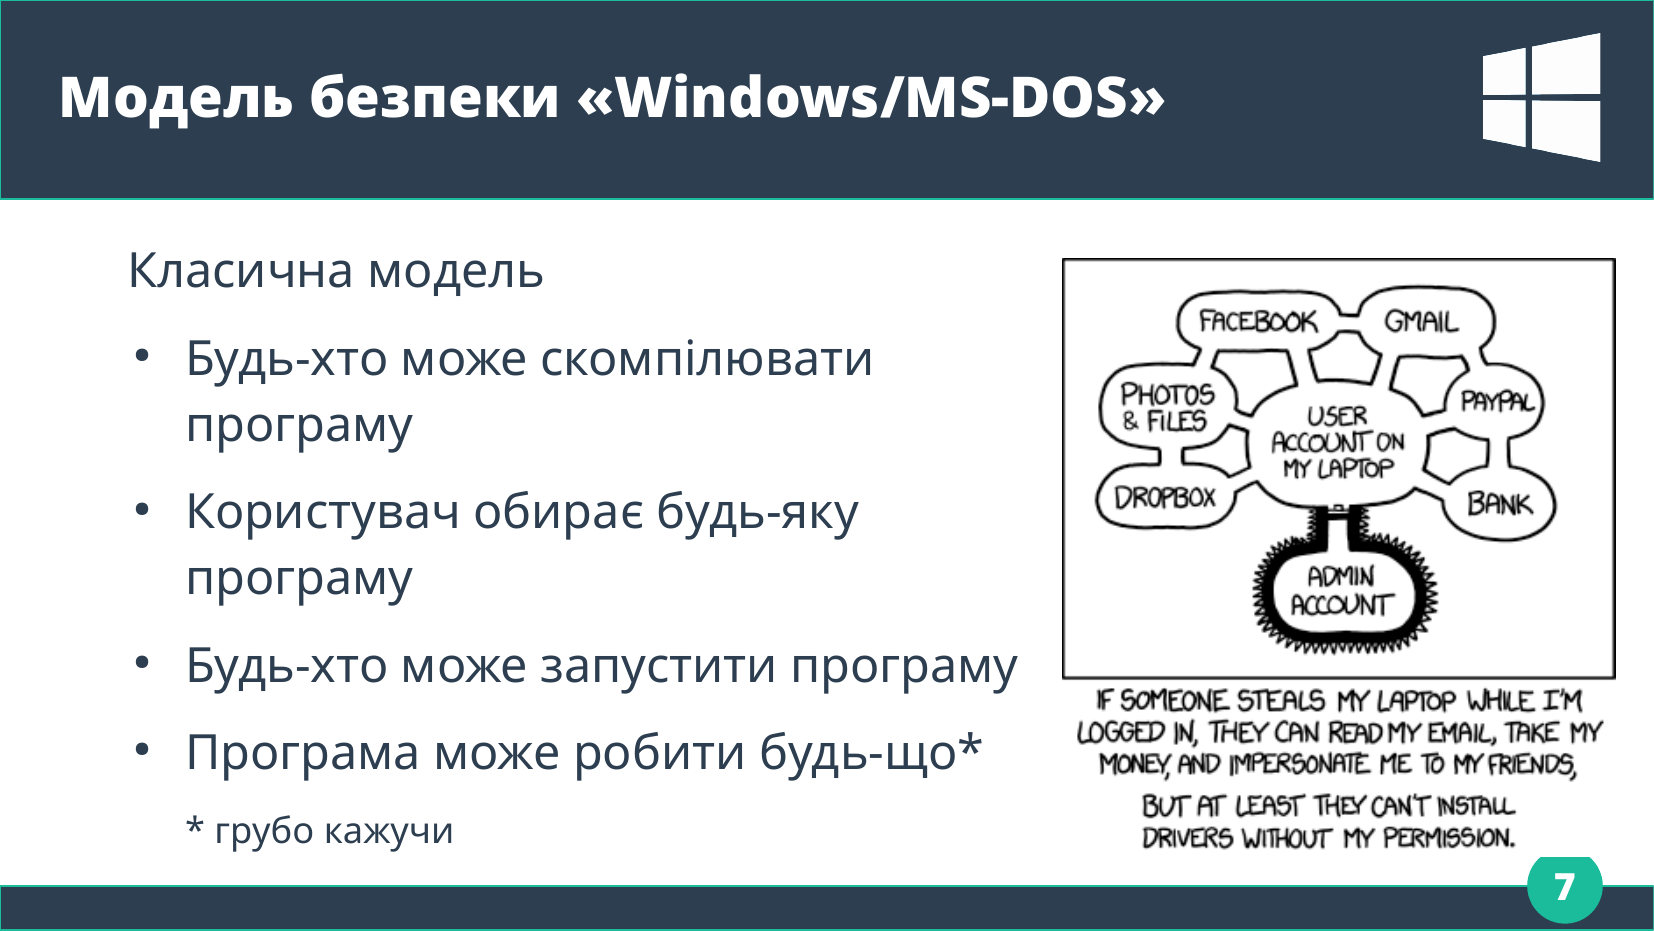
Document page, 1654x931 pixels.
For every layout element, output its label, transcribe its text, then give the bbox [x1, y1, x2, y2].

picture [1062, 258, 1616, 857]
list Класична модель Будь-хто може скомпілювати програму Користувач обирає будь-яку програму Будь-хто може запустити програму Програма може робити будь-що* * грубо кажучи [59, 236, 1063, 857]
picture [1452, 8, 1631, 187]
title Модель безпеки «Windows/MS-DOS» [59, 37, 1452, 156]
